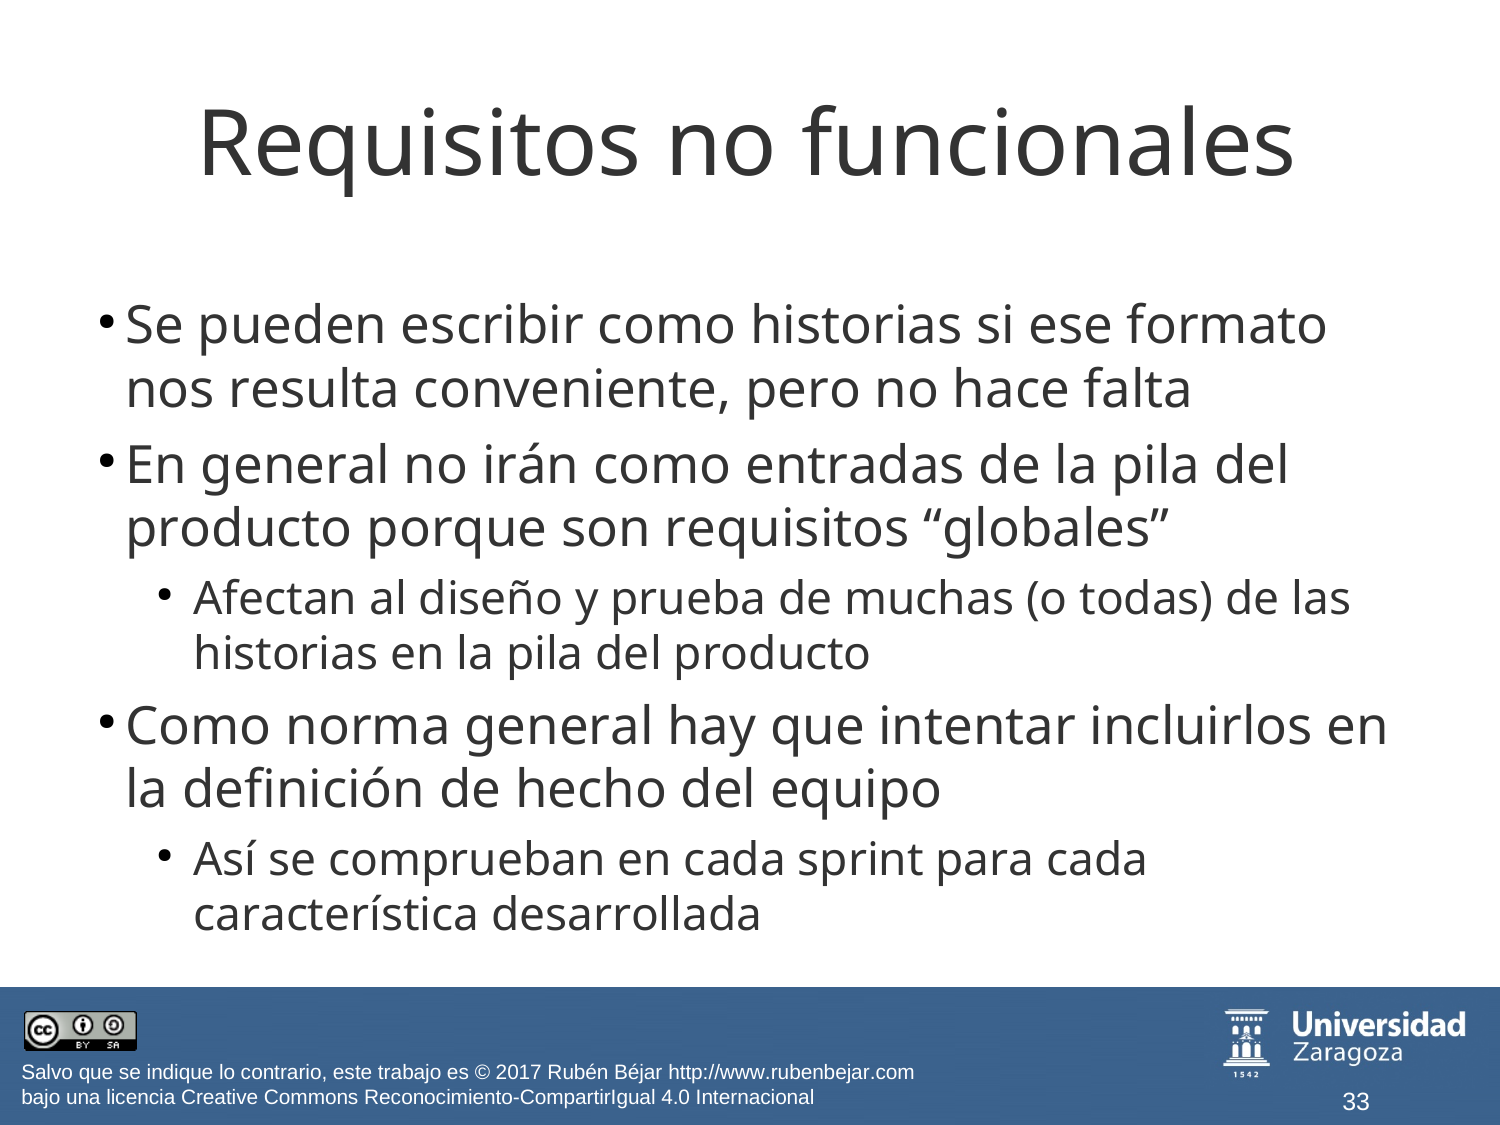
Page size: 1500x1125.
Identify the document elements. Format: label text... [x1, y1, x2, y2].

title Requisitos no funcionales [74, 21, 1420, 257]
list Se pueden escribir como historias si ese formato nos resulta conveniente, pero no hace falta En general no irán como entradas de la pila del producto porque son requisitos “globales” Afectan al diseño y prueba de muchas (o todas) de las historias en la pila del producto Como norma general hay que intentar incluirlos en la definición de hecho del equipo Así se comprueban en cada sprint para cada característica desarrollada [82, 283, 1418, 957]
picture [0, 987, 1500, 1125]
